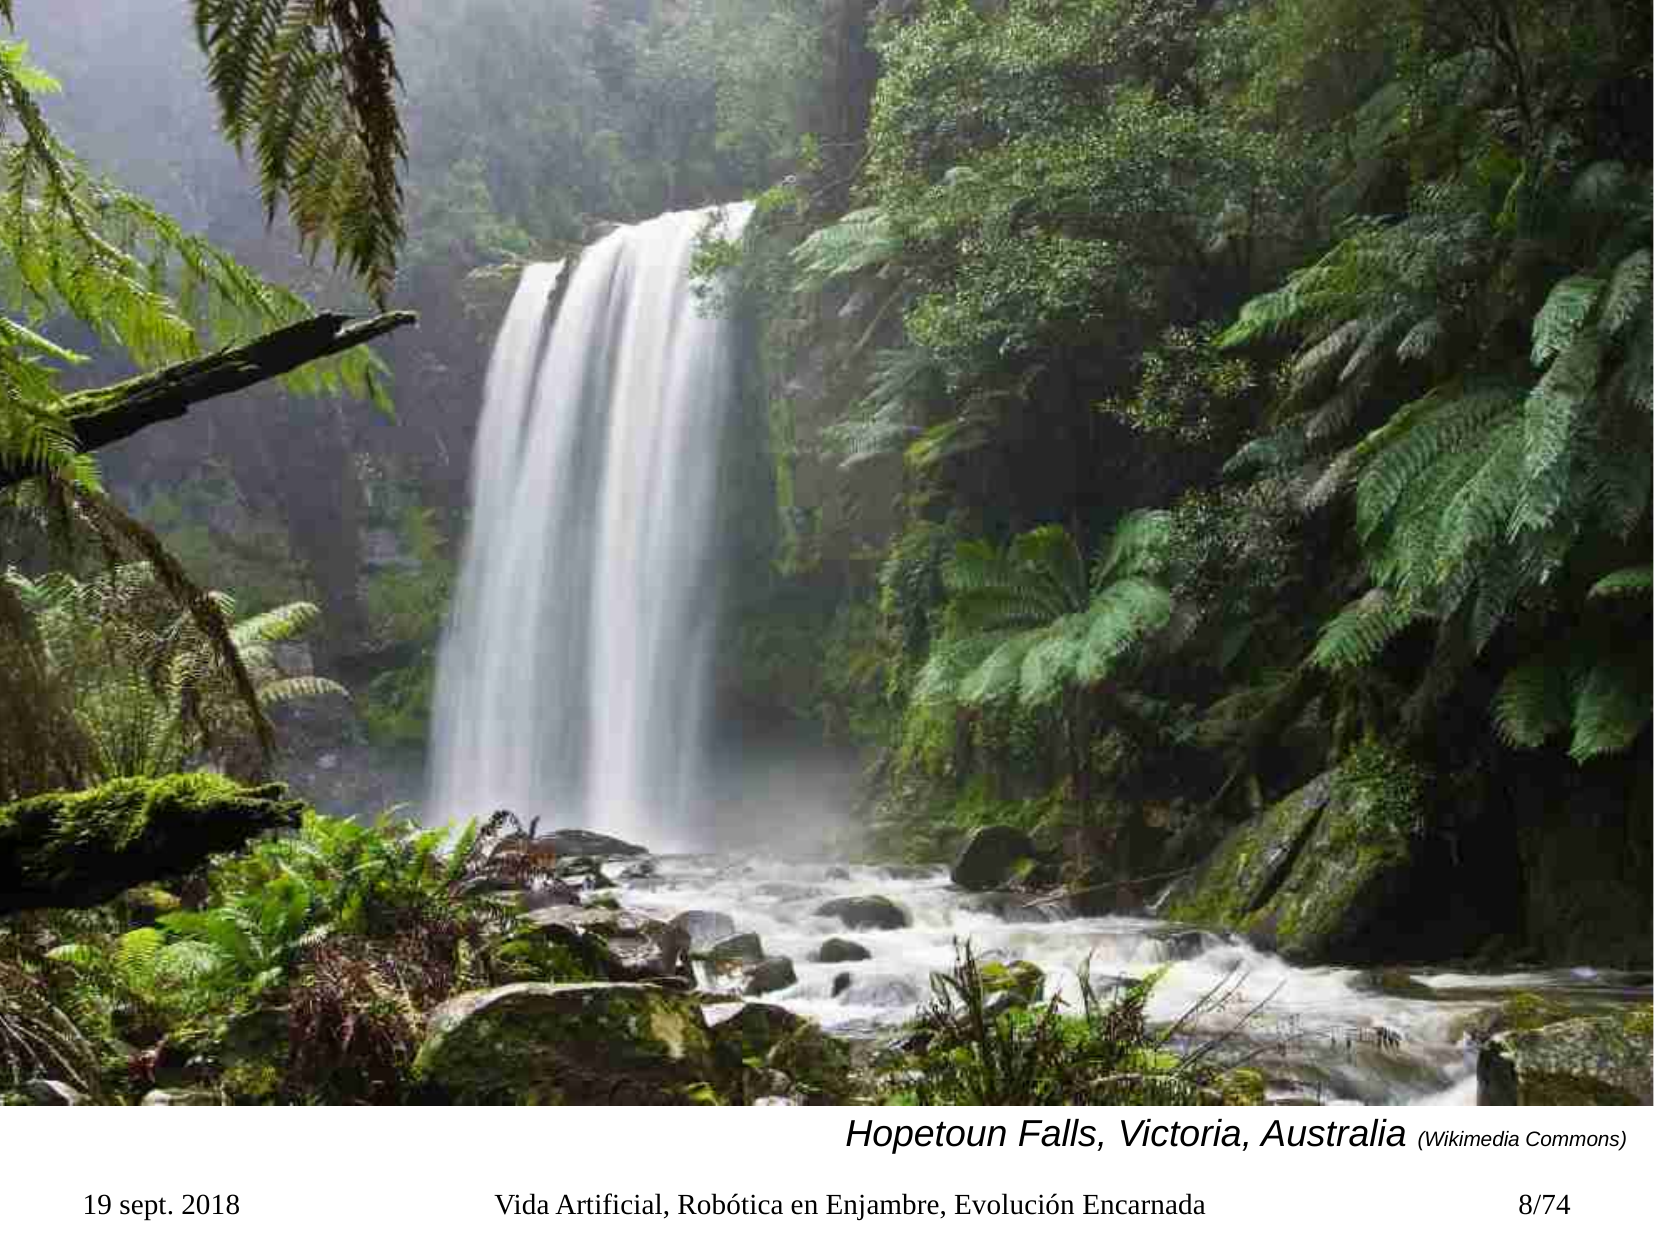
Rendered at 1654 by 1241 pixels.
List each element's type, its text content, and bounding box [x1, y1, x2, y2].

picture [0, 0, 1654, 1106]
text_box Hopetoun Falls, Victoria, Australia (Wikimedia Commons) [177, 1105, 1642, 1163]
